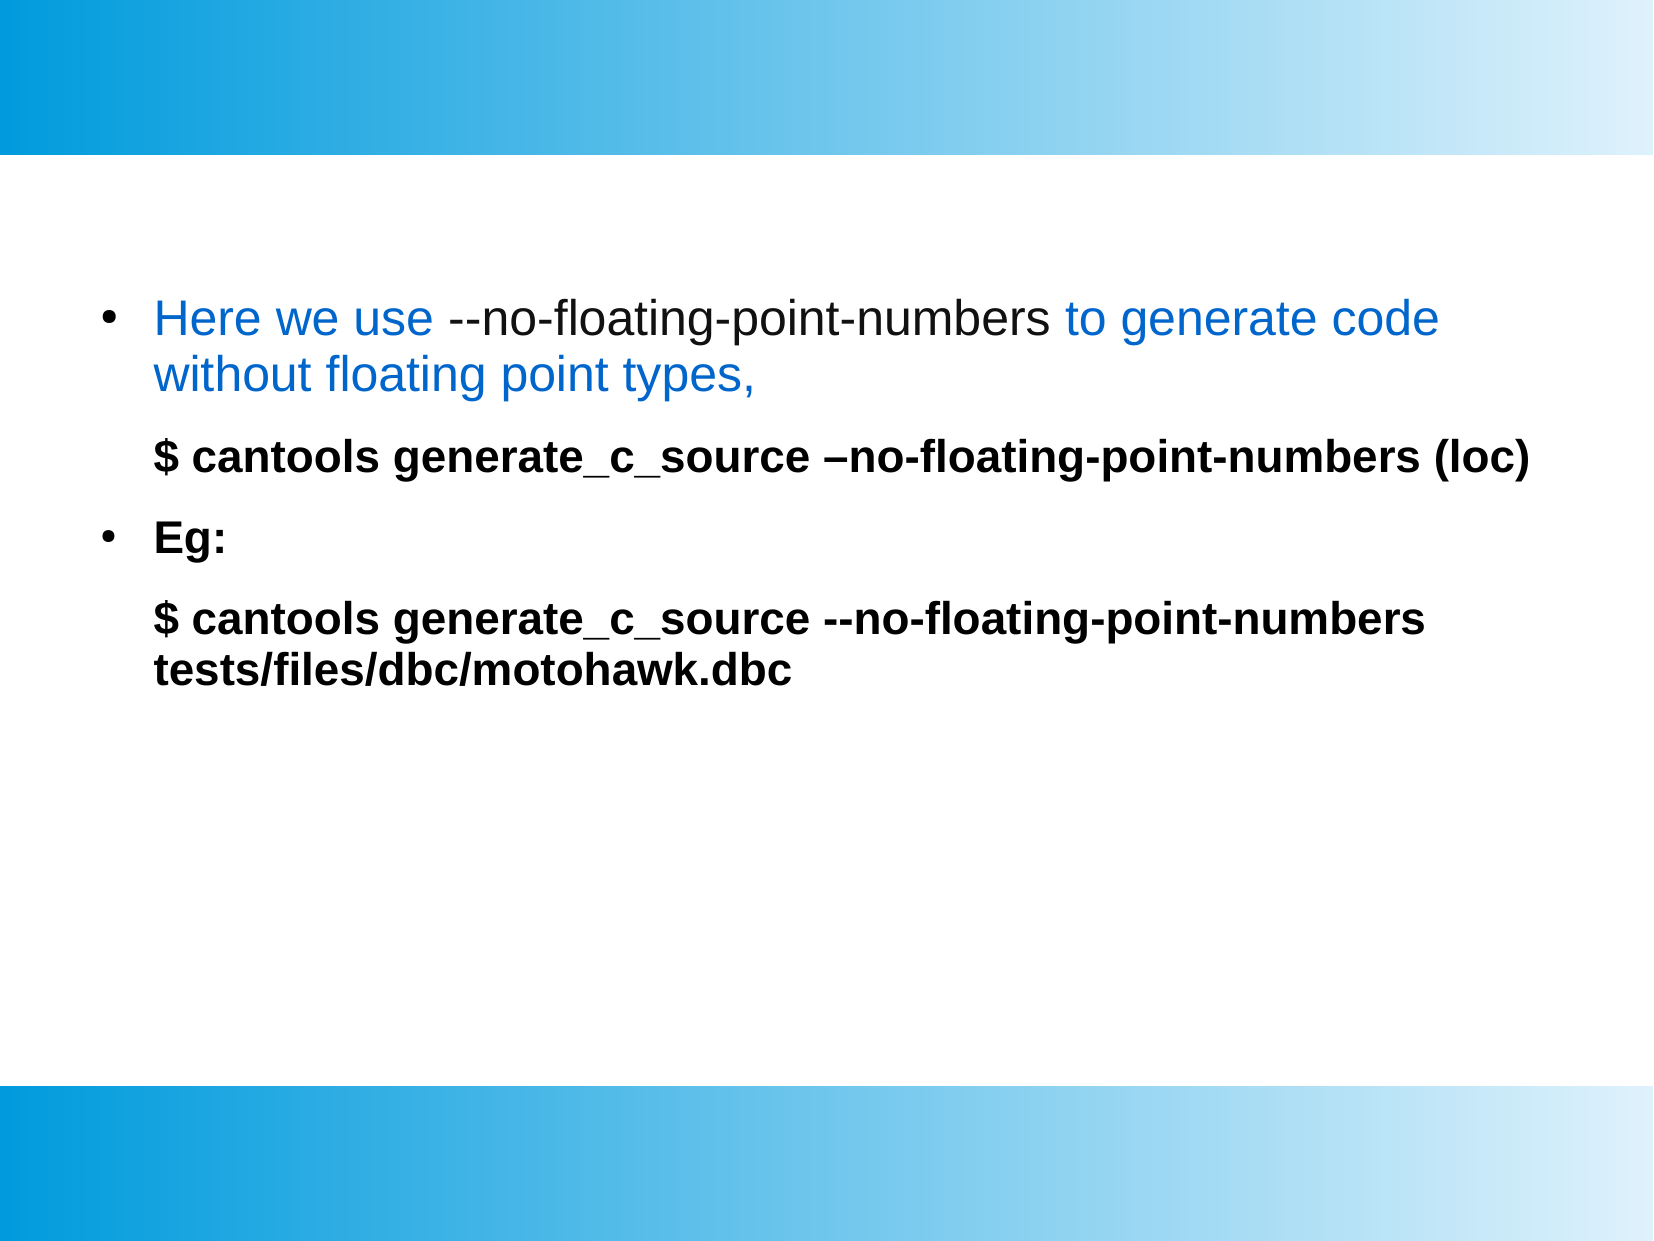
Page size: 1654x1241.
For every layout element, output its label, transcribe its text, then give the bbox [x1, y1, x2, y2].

list Here we use --no-floating-point-numbers to generate code without floating point types, $ cantools generate_c_source –no-floating-point-numbers (loc) Eg: $ cantools generate_c_source --no-floating-point-numbers tests/files/dbc/motohawk.dbc [82, 290, 1571, 1010]
